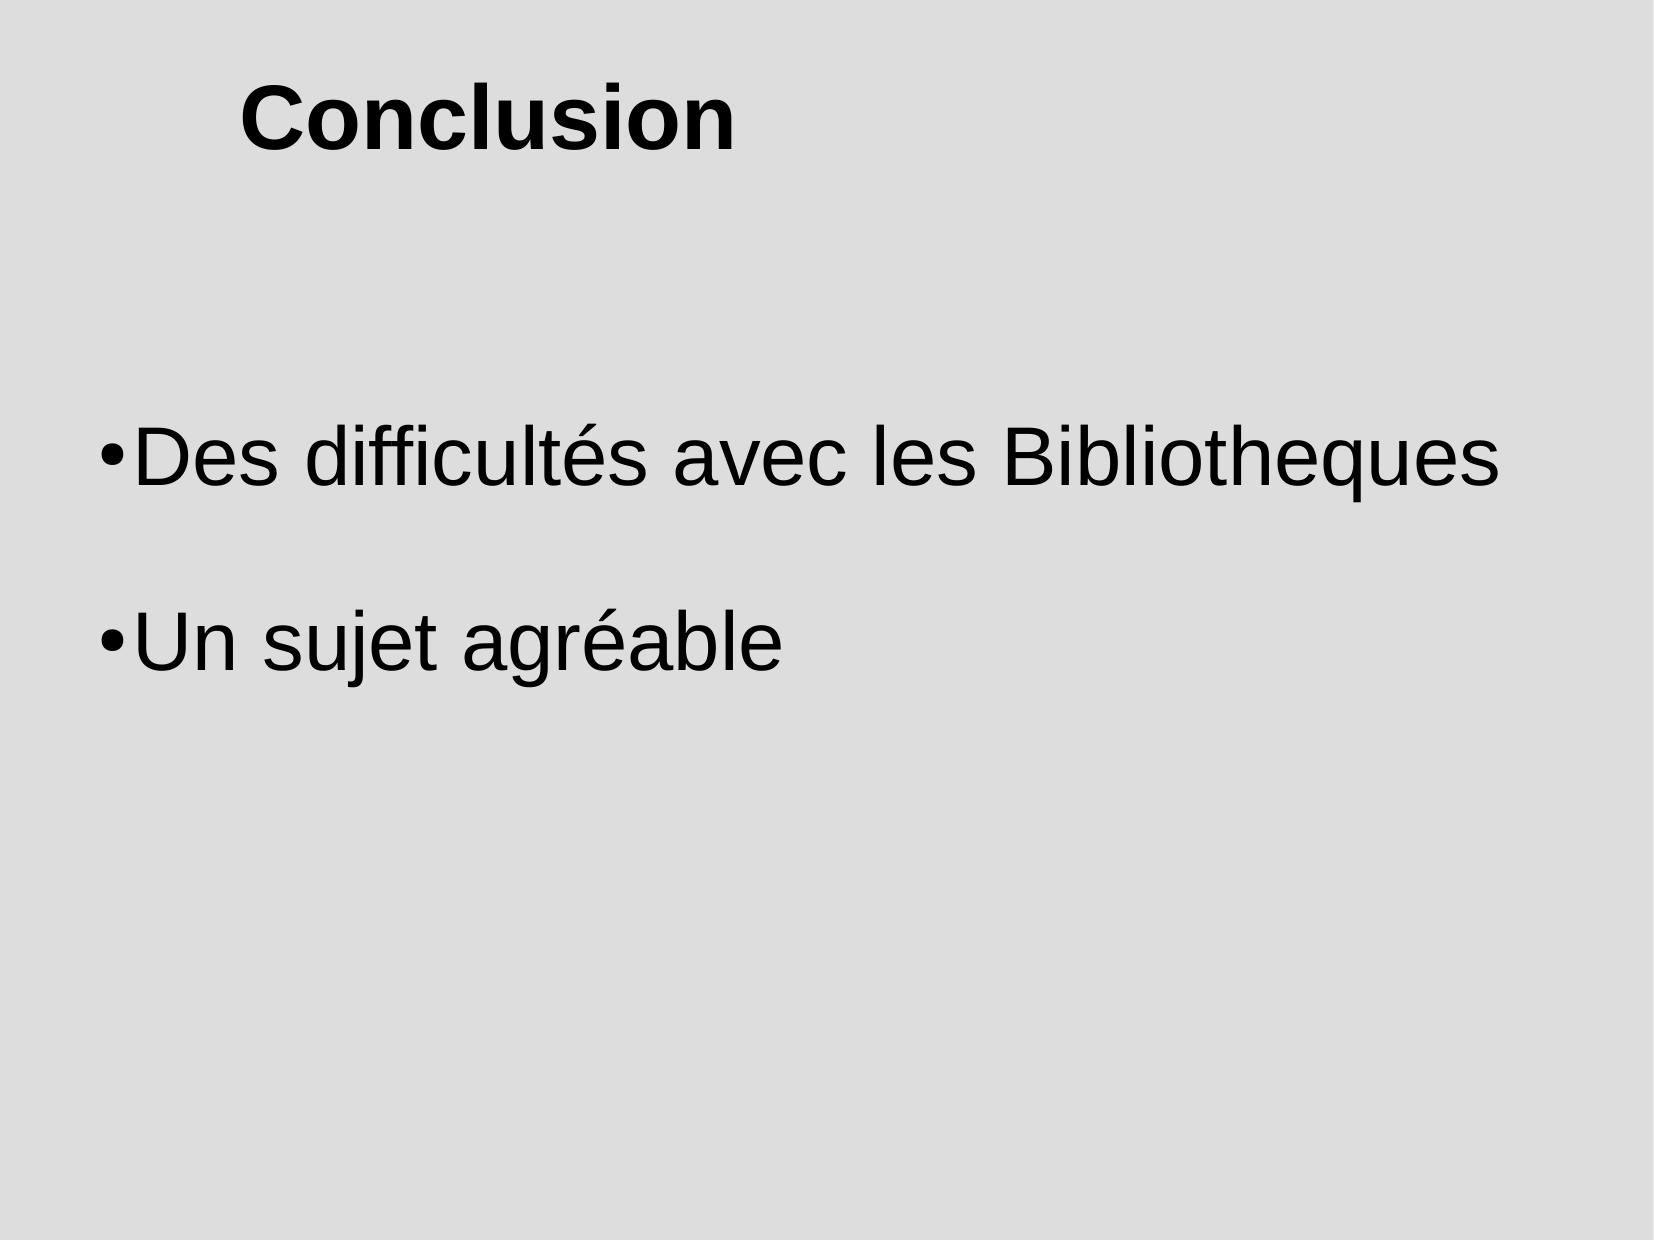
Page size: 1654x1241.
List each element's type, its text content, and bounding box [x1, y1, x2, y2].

text_box Conclusion [224, 59, 1418, 177]
text_box Des difficultés avec les Bibliotheques Un sujet agréable [82, 402, 1583, 697]
